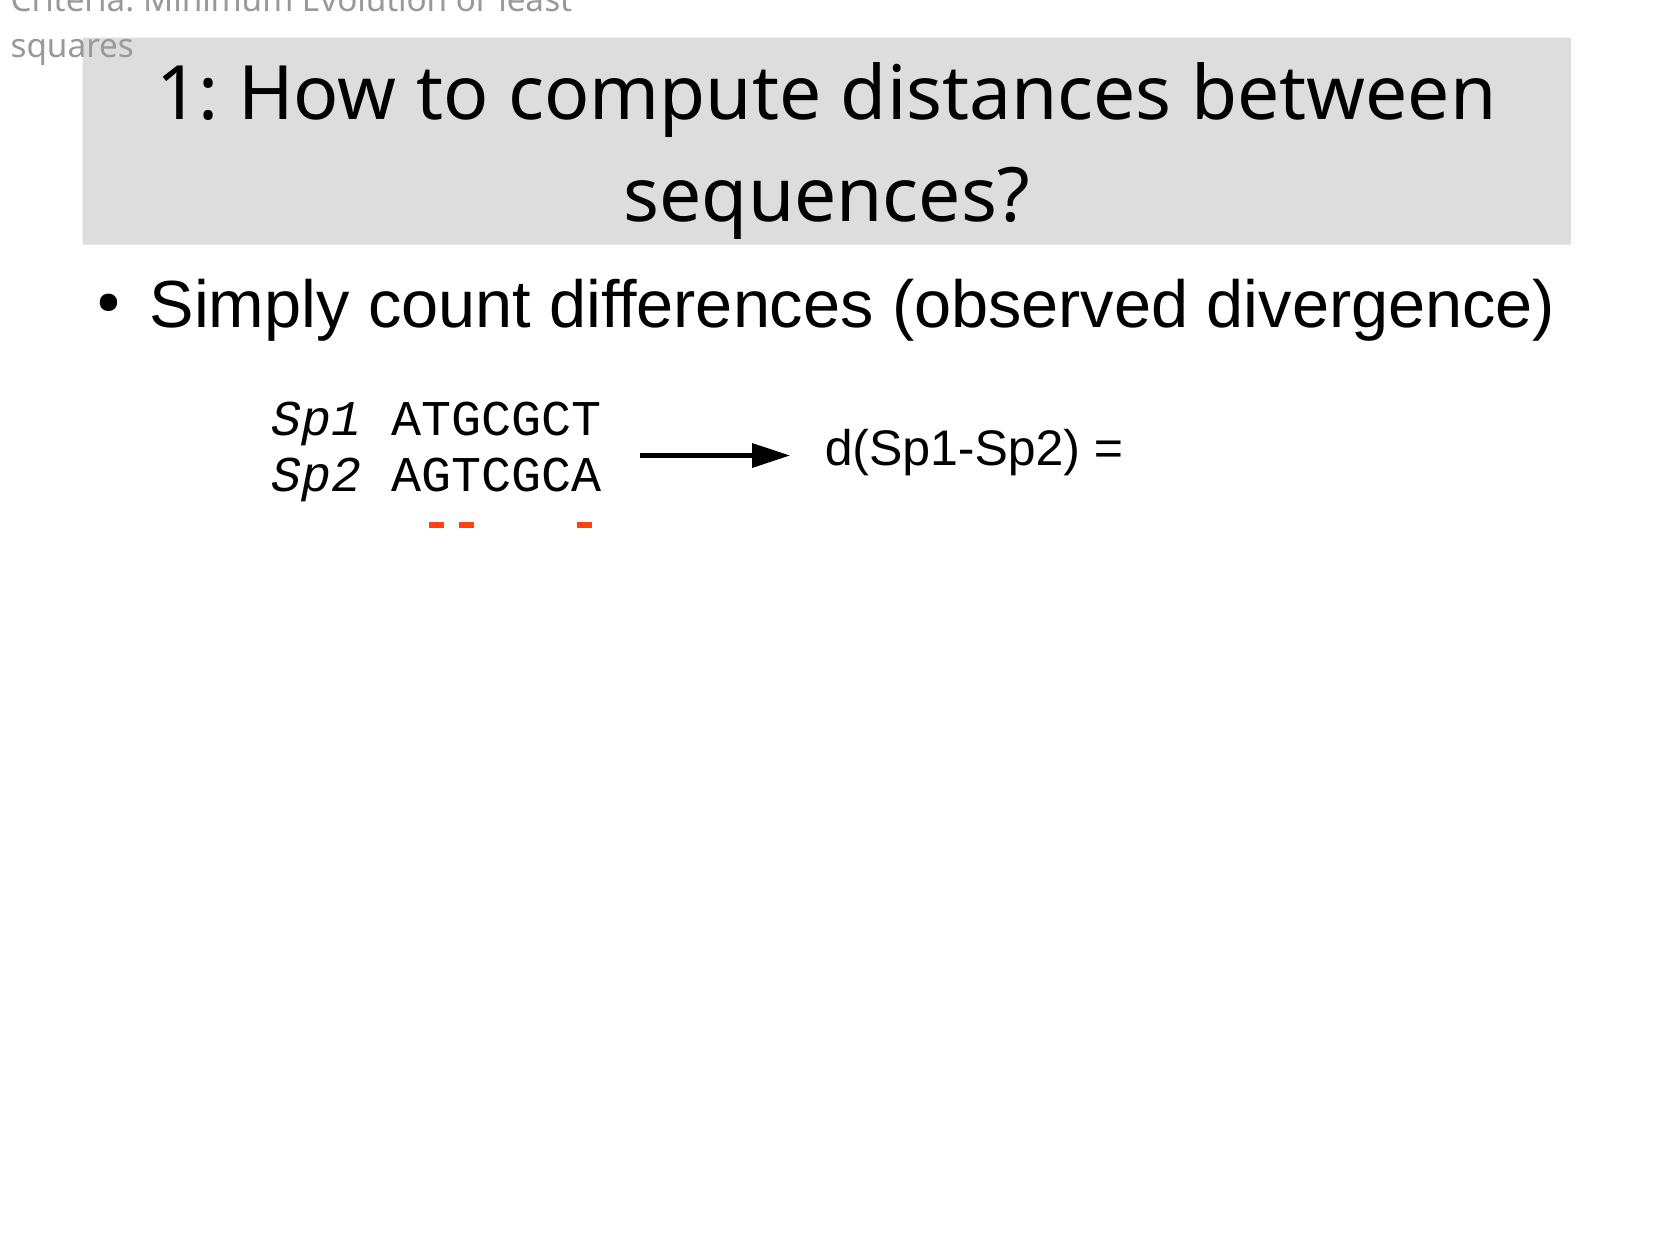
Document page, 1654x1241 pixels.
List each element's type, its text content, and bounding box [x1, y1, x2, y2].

text_box d(Sp1-Sp2) = [810, 412, 1396, 540]
title 1: How to compute distances between sequences? [82, 37, 1571, 245]
list Simply count differences (observed divergence) [79, 266, 1568, 826]
text_box Sp1 ATGCGCT Sp2 AGTCGCA [185, 385, 636, 616]
text_box Criteria: Minimum Evolution or least squares [10, 0, 676, 73]
